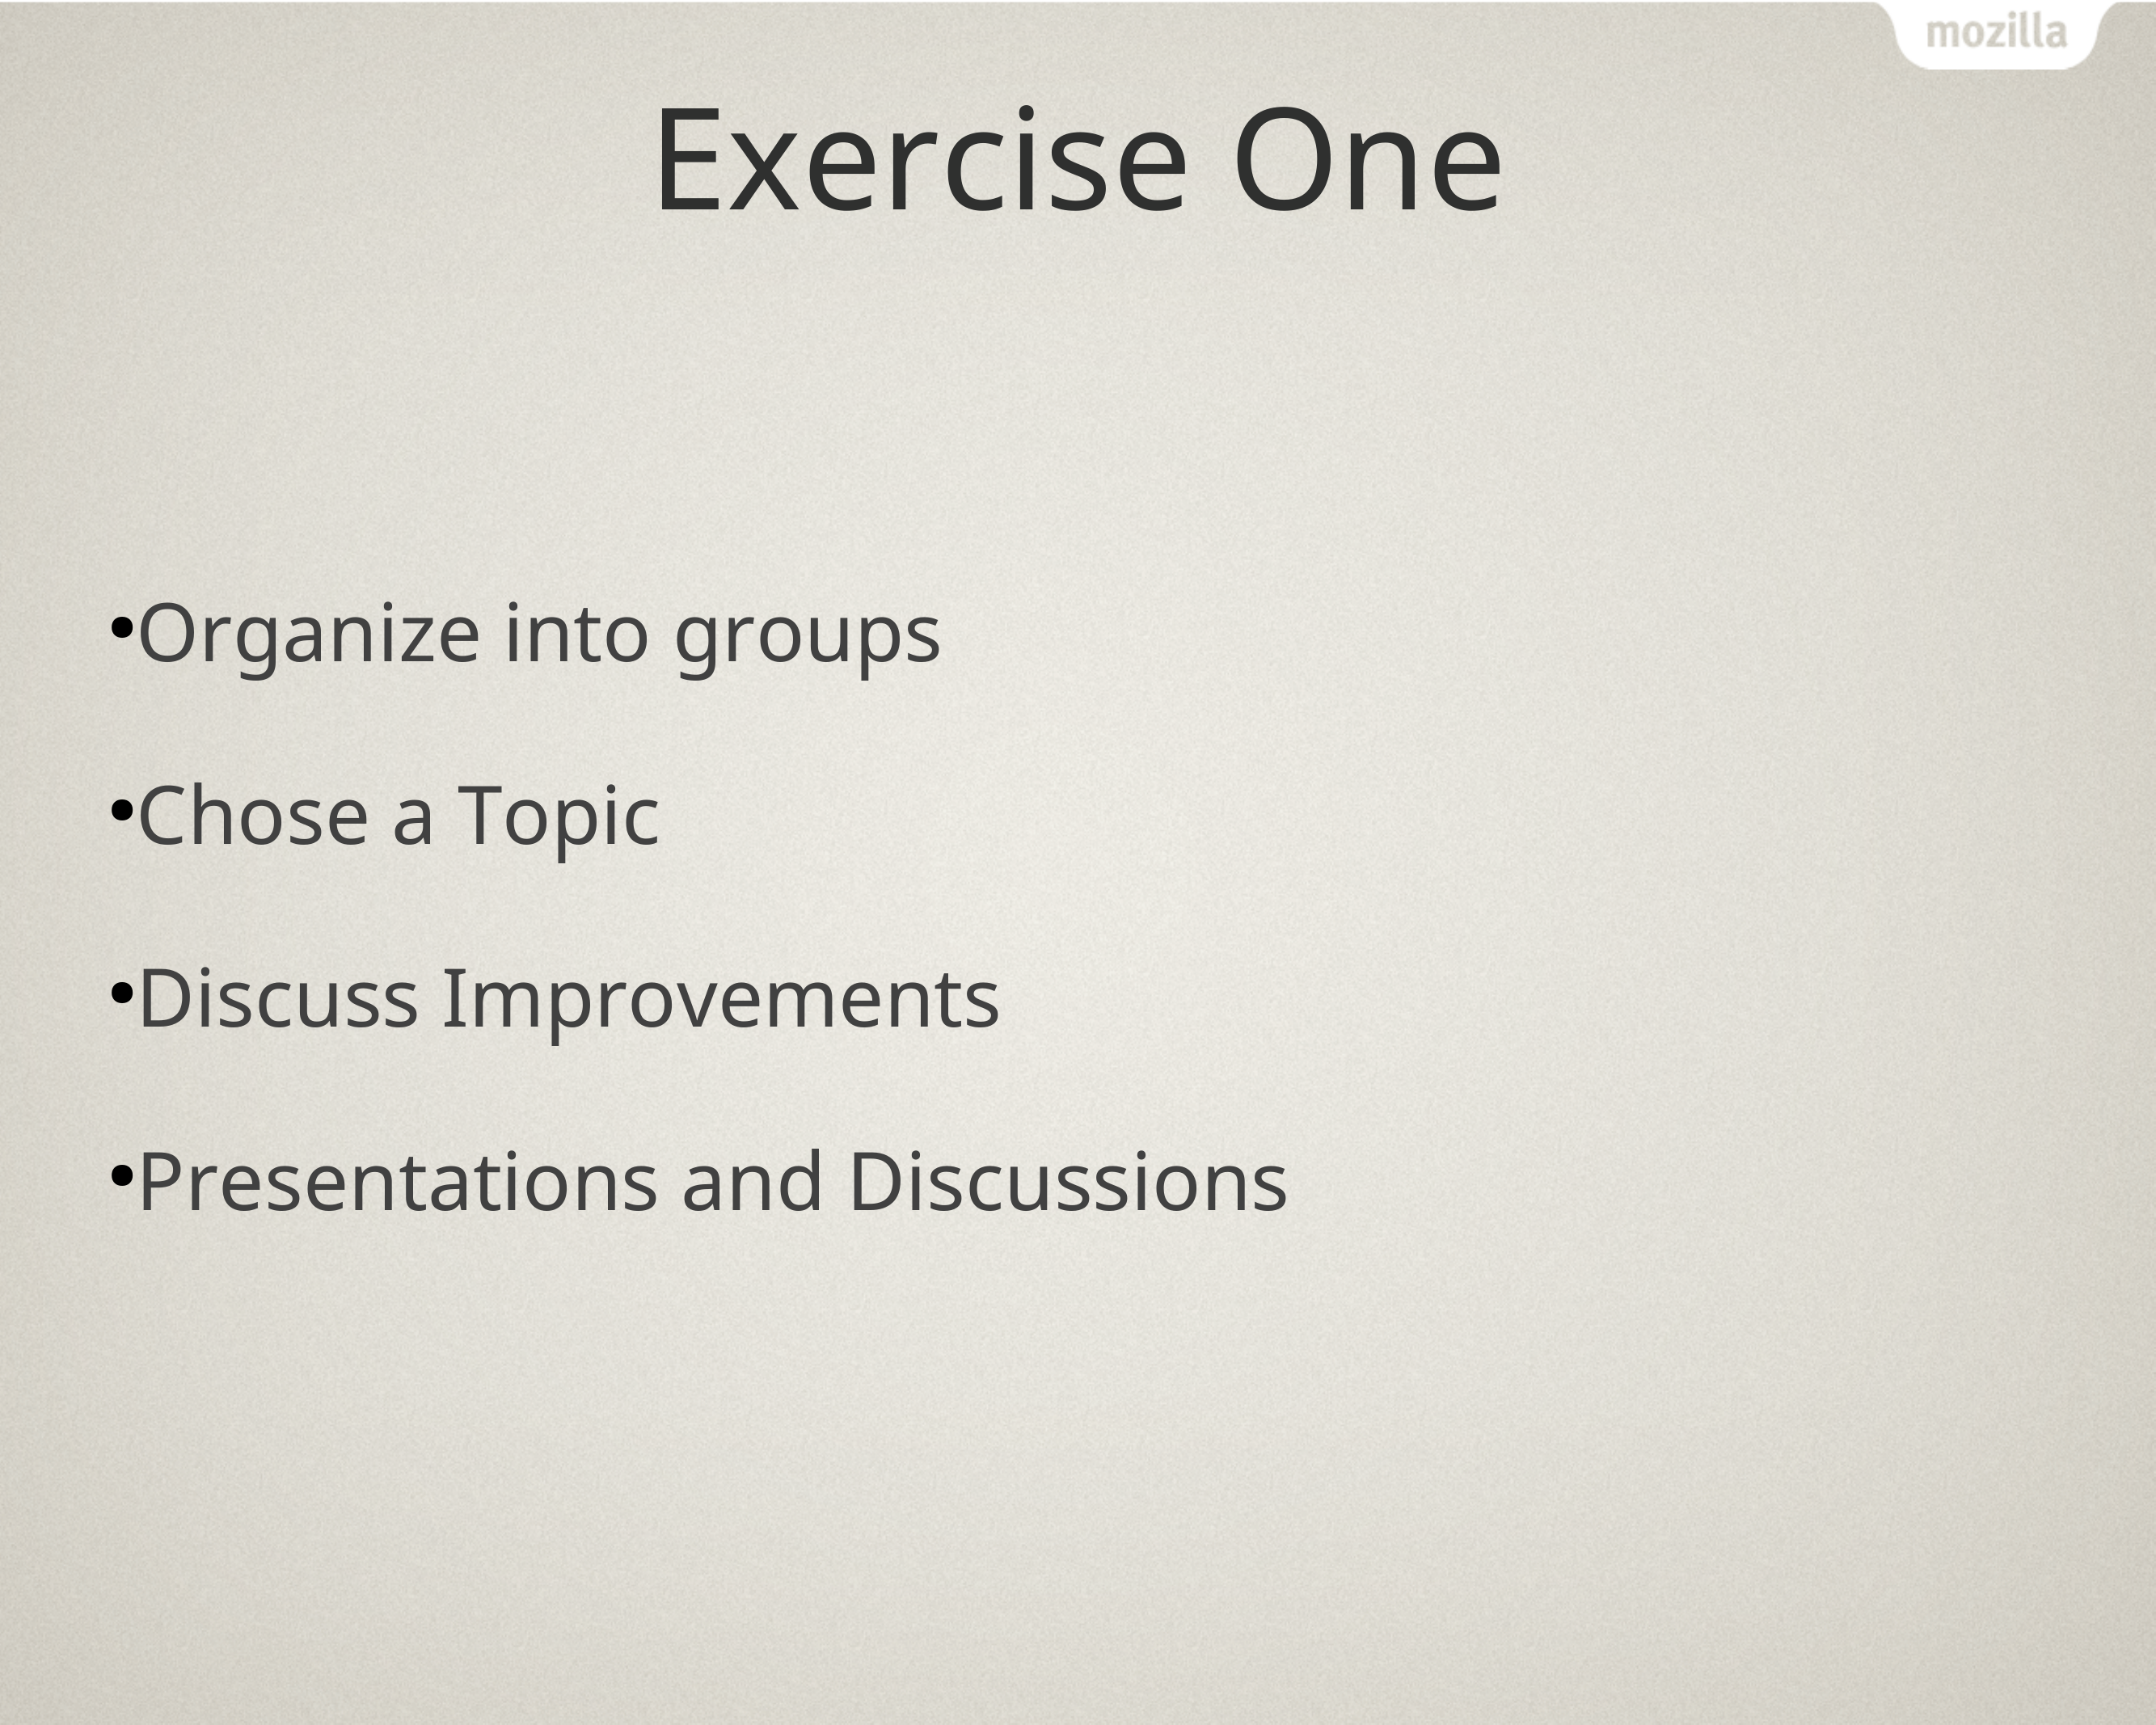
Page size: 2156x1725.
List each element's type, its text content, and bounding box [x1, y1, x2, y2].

picture [0, 0, 2156, 1725]
title Exercise One [58, 45, 2097, 261]
subtitle Organize into groups Chose a Topic Discuss Improvements Presentations and Discussions [108, 403, 2048, 1404]
